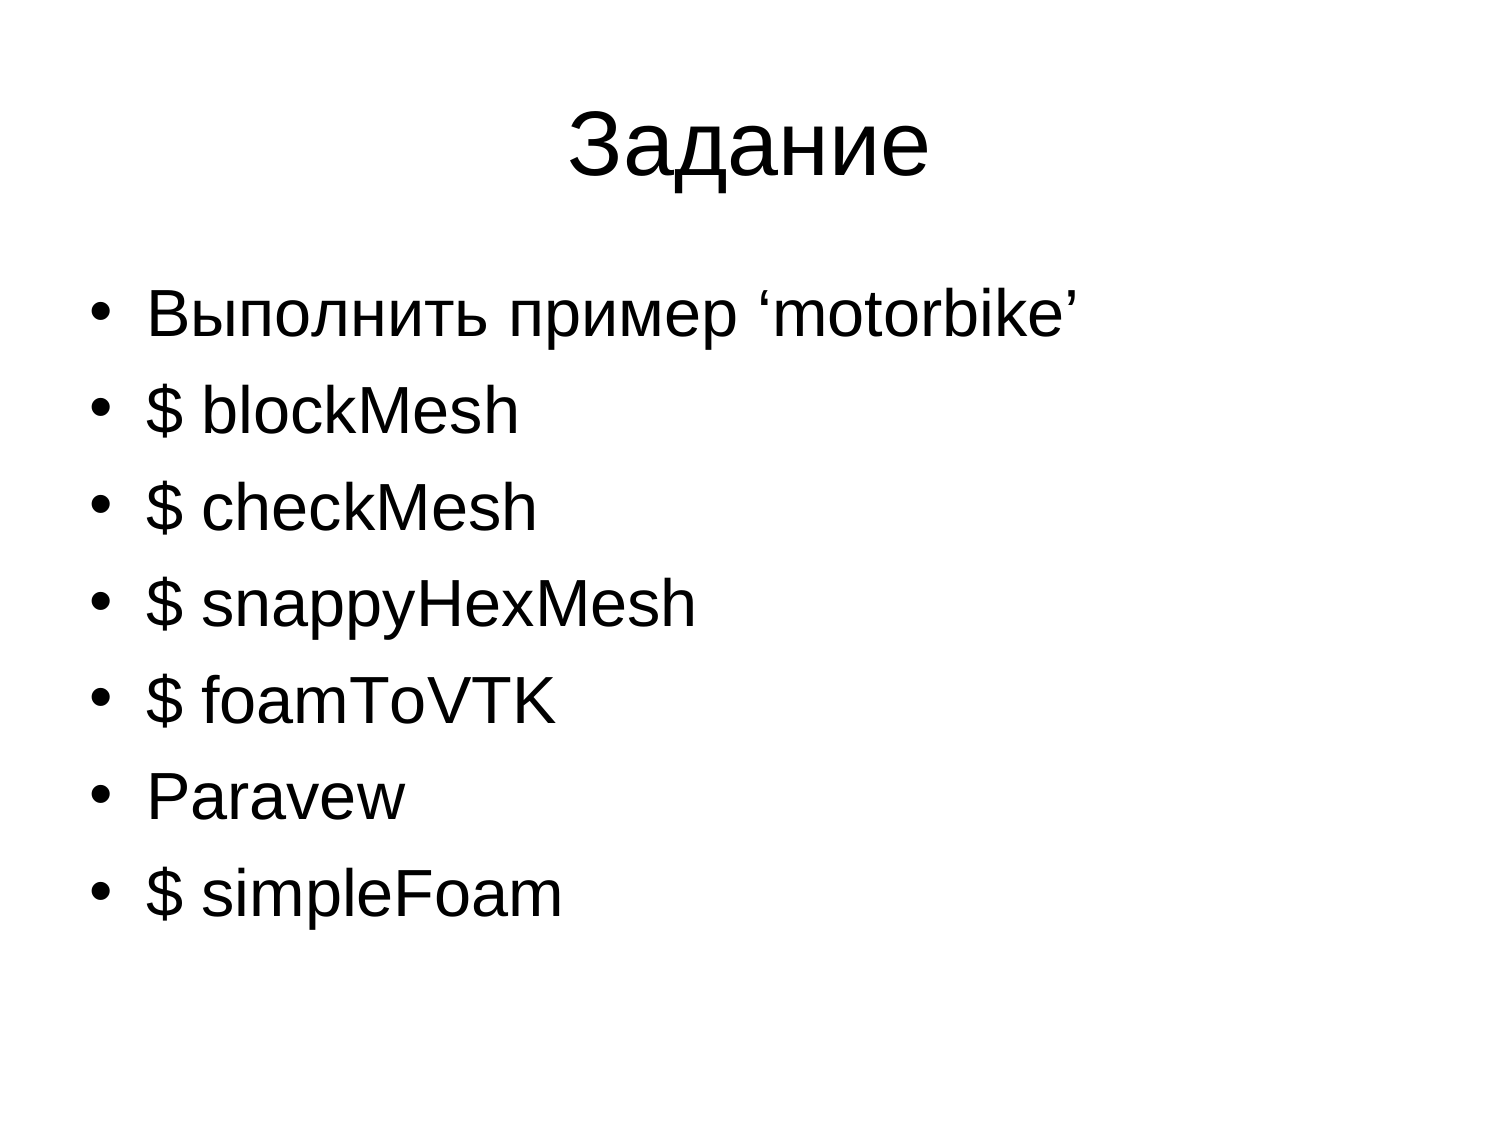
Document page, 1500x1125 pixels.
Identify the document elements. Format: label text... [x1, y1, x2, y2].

title Задание [75, 45, 1426, 233]
list Выполнить пример ‘motorbike’ $ blockMesh $ checkMesh $ snappyHexMesh $ foamToVTK Paravew $ simpleFoam [75, 262, 1426, 1006]
